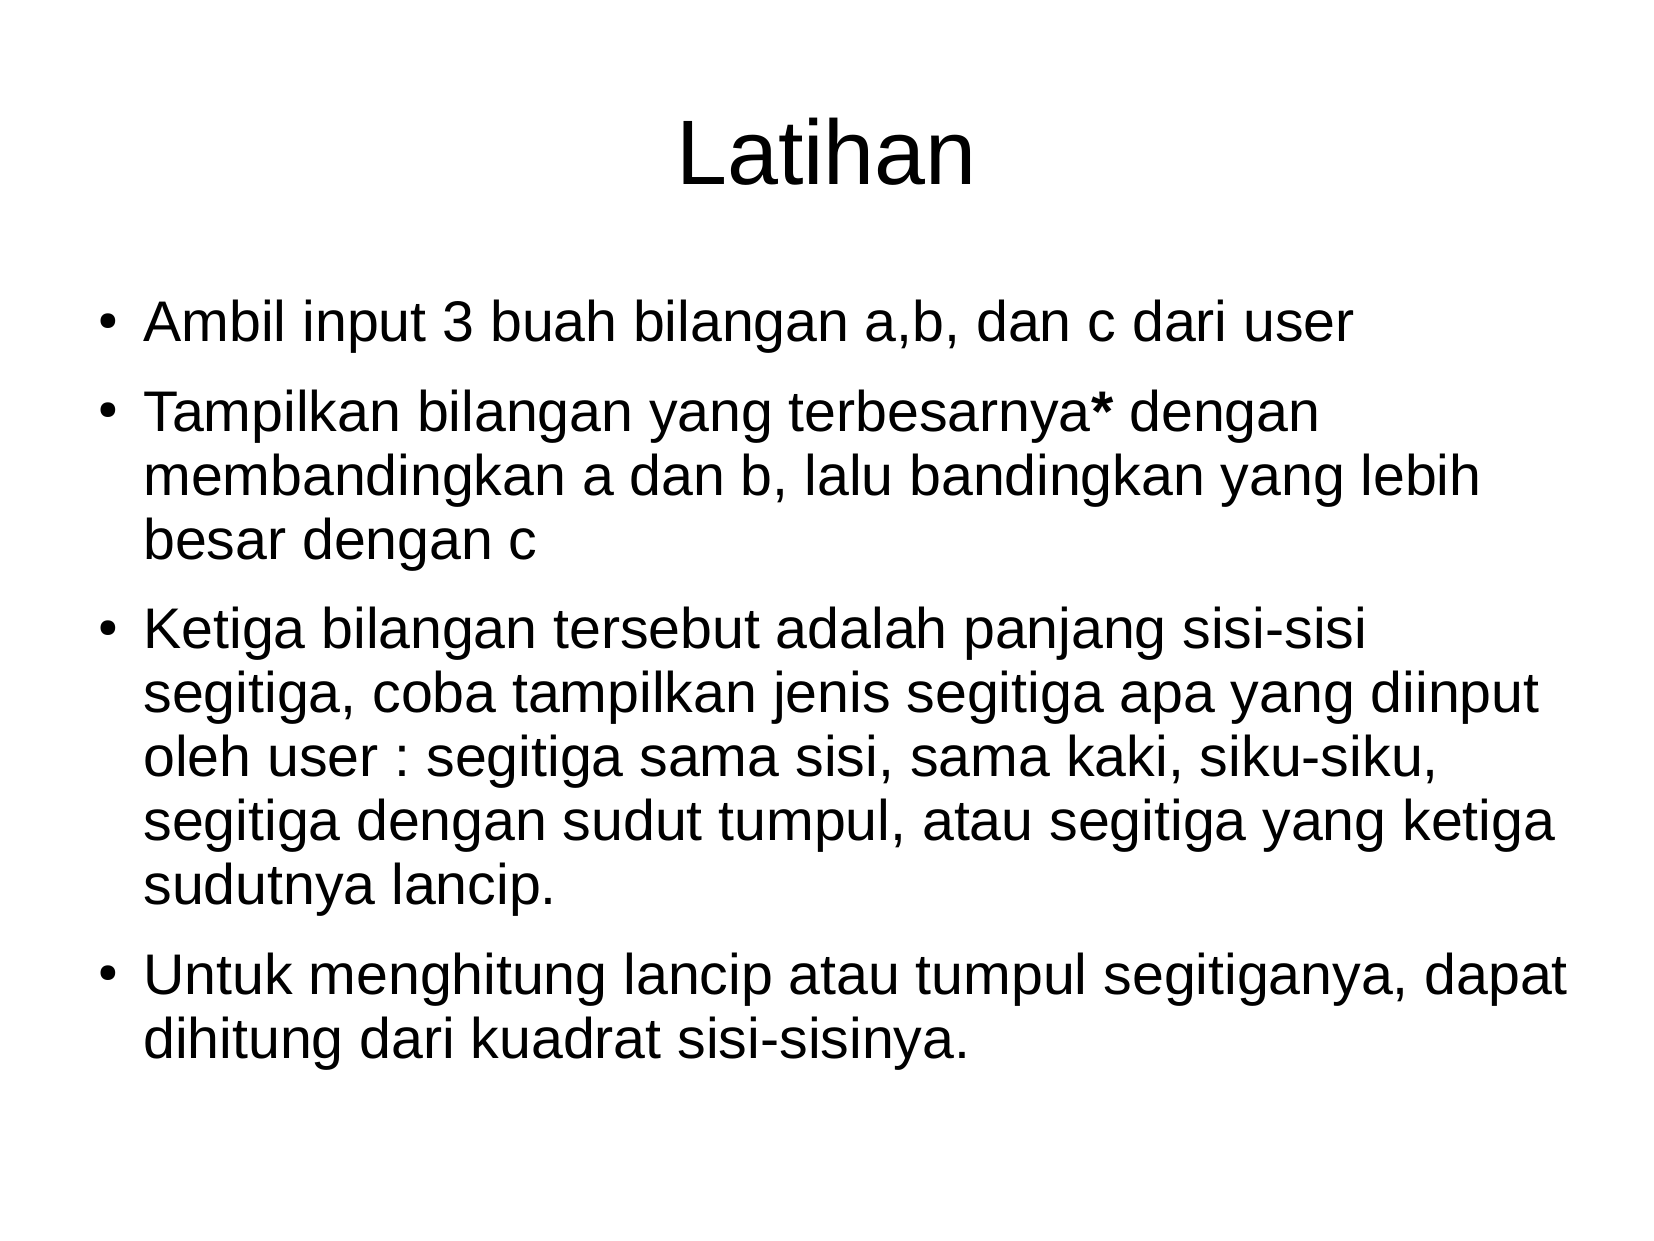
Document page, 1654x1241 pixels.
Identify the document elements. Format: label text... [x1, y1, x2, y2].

title Latihan [82, 49, 1571, 257]
list Ambil input 3 buah bilangan a,b, dan c dari user Tampilkan bilangan yang terbesarnya* dengan membandingkan a dan b, lalu bandingkan yang lebih besar dengan c Ketiga bilangan tersebut adalah panjang sisi-sisi segitiga, coba tampilkan jenis segitiga apa yang diinput oleh user : segitiga sama sisi, sama kaki, siku-siku, segitiga dengan sudut tumpul, atau segitiga yang ketiga sudutnya lancip. Untuk menghitung lancip atau tumpul segitiganya, dapat dihitung dari kuadrat sisi-sisinya. [82, 290, 1571, 1081]
